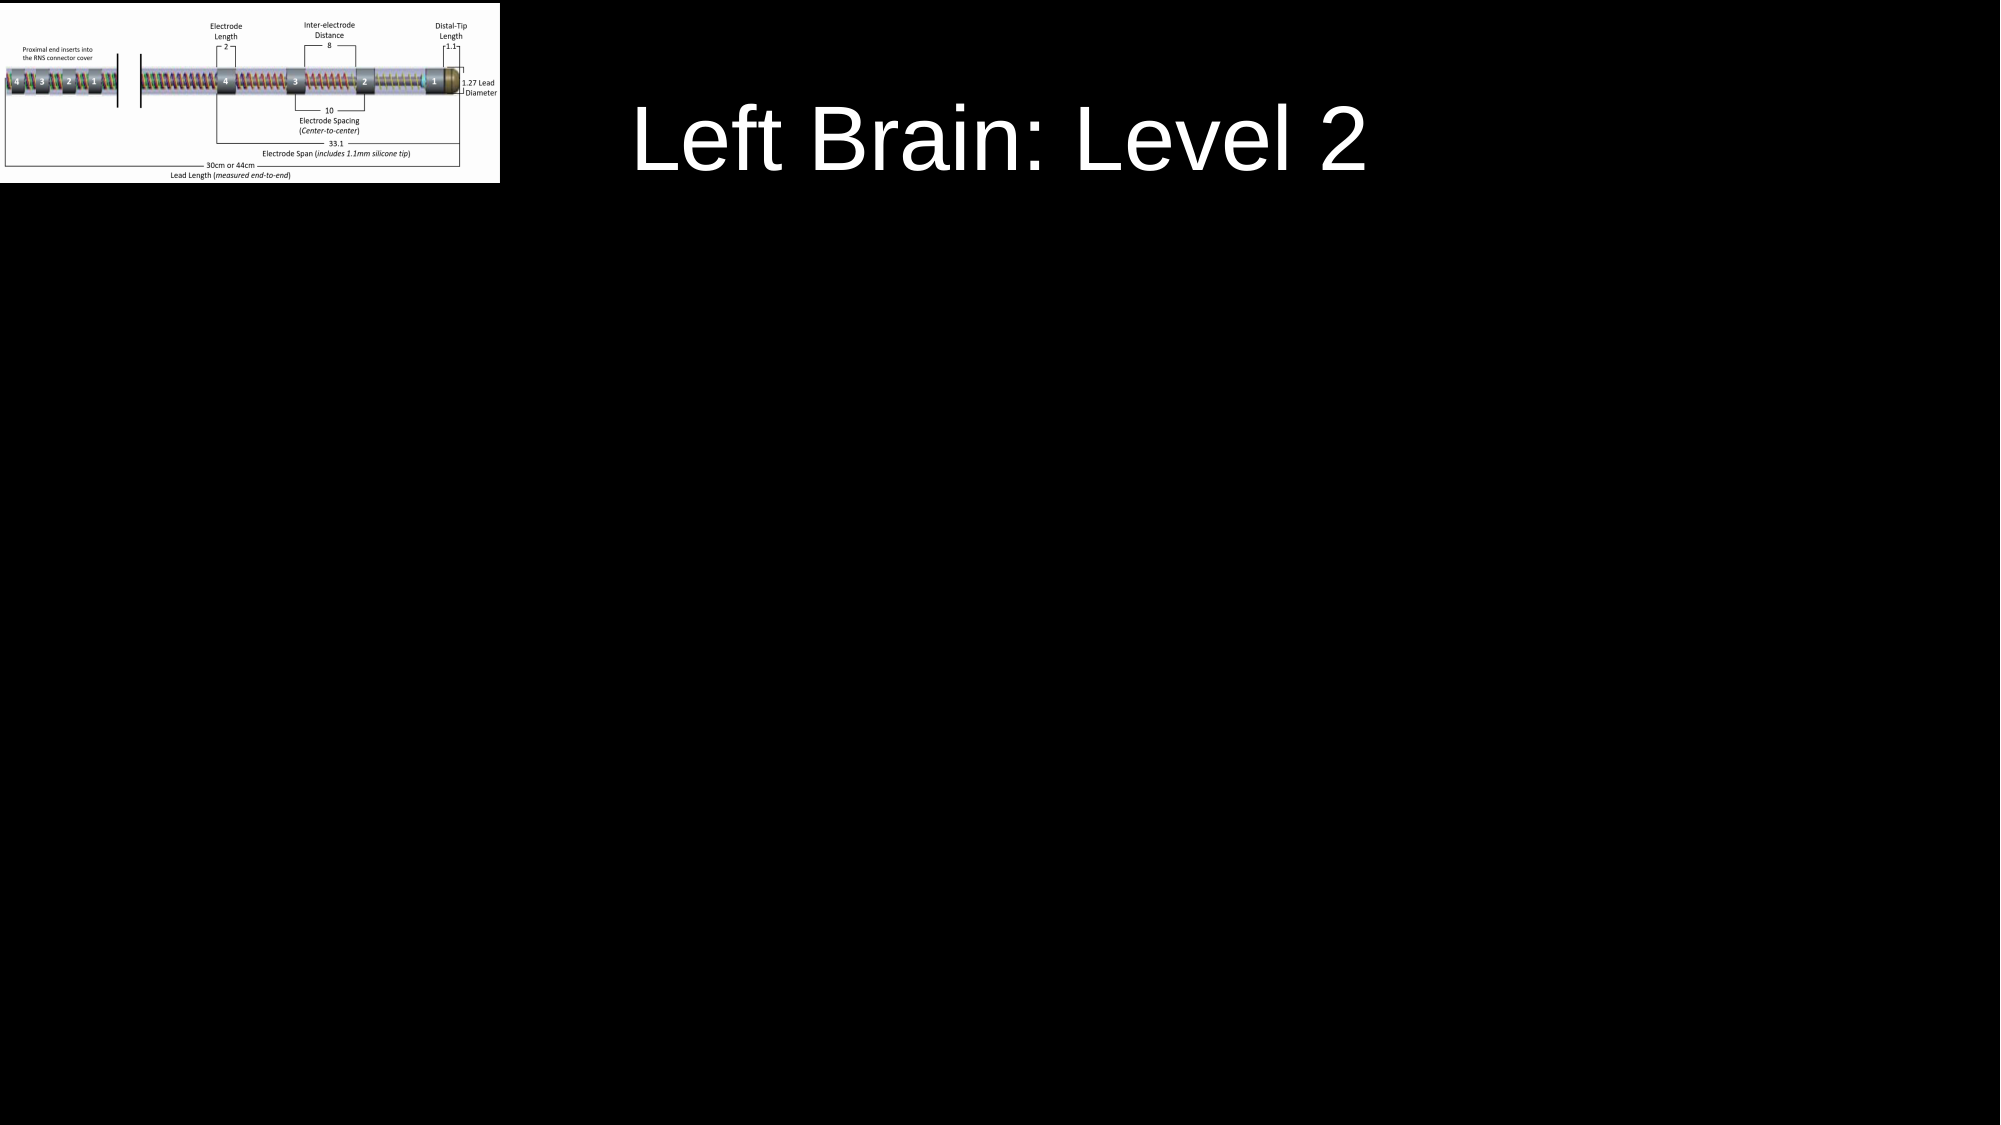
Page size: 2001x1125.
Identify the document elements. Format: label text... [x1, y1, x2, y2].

title Left Brain: Level 2 [99, 44, 1900, 233]
picture [0, 3, 500, 183]
